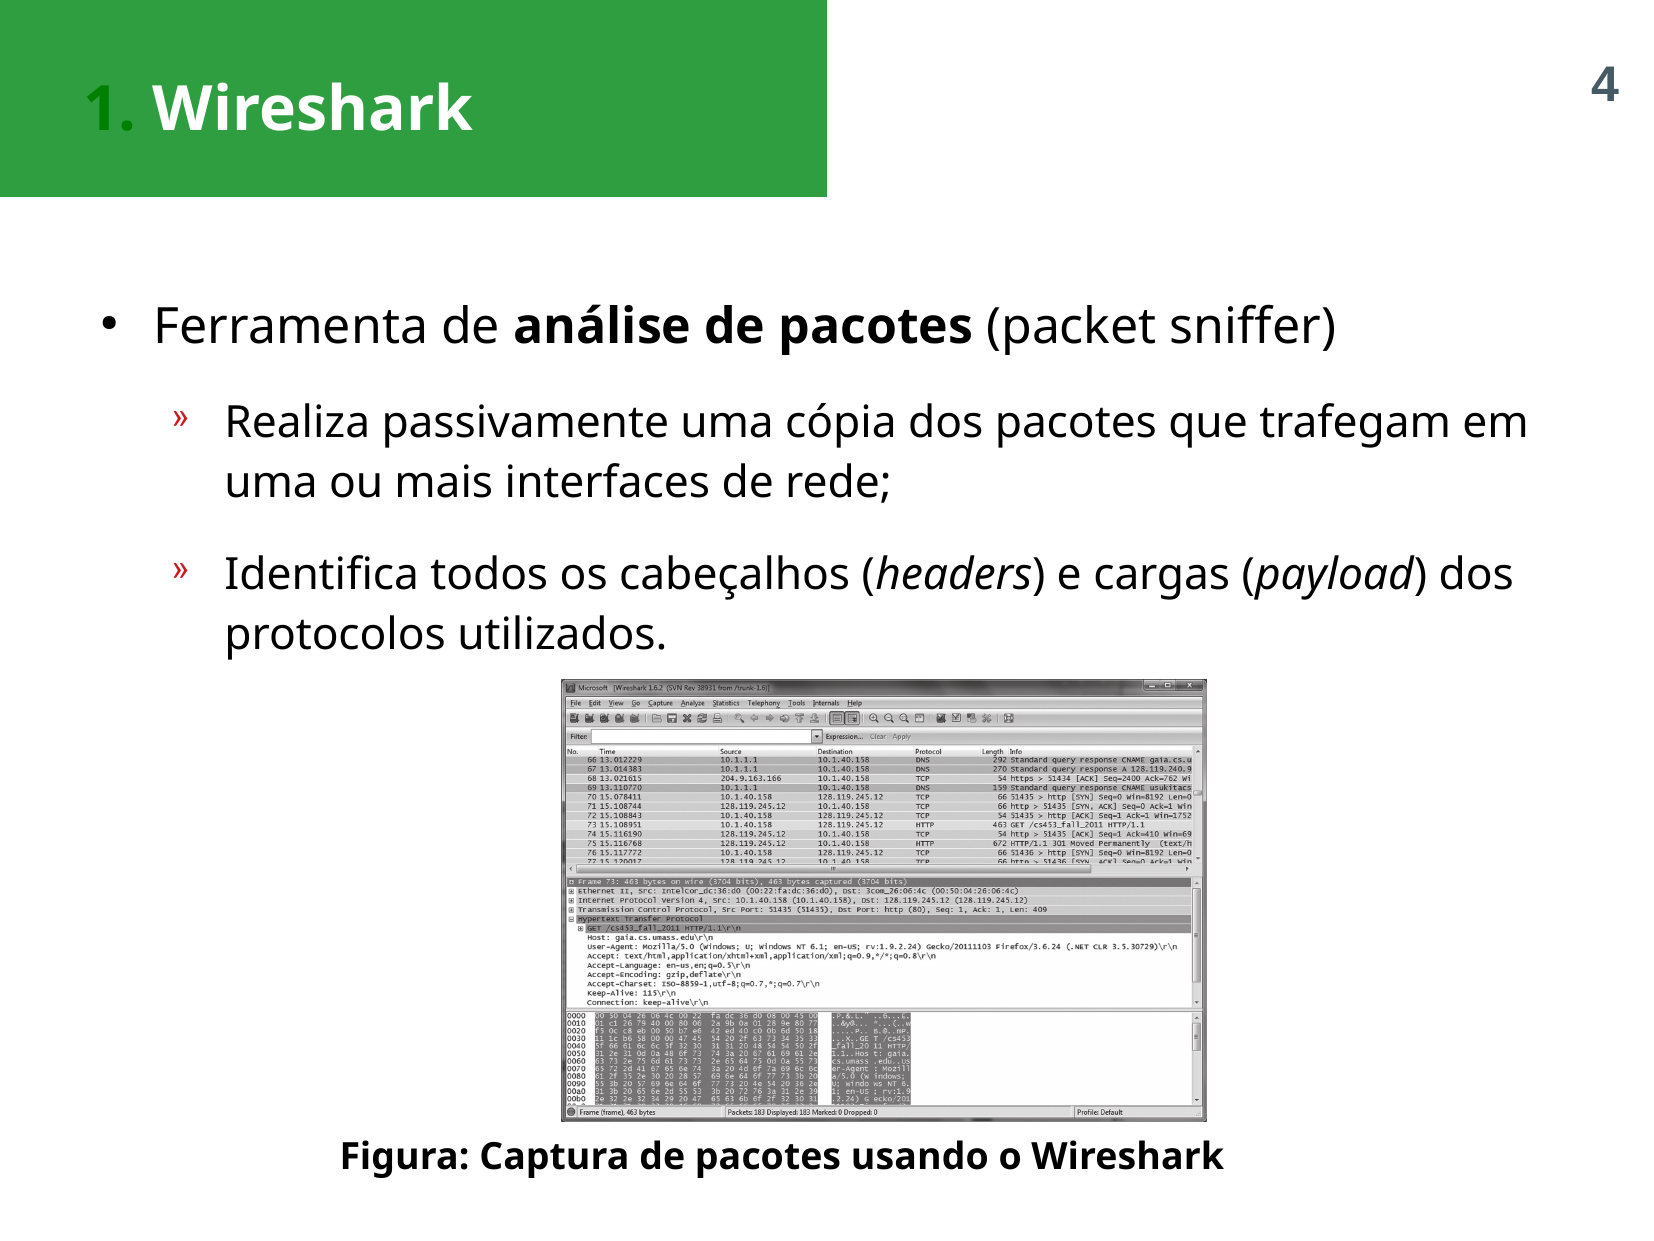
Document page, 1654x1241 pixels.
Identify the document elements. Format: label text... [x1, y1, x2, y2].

picture [561, 679, 1207, 1123]
text_box Figura: Captura de pacotes usando o Wireshark [324, 1122, 1418, 1224]
title 1. Wireshark [83, 2, 1572, 210]
list Ferramenta de análise de pacotes (packet sniffer) Realiza passivamente uma cópia dos pacotes que trafegam em uma ou mais interfaces de rede; Identifica todos os cabeçalhos (headers) e cargas (payload) dos protocolos utilizados. [82, 290, 1571, 1211]
